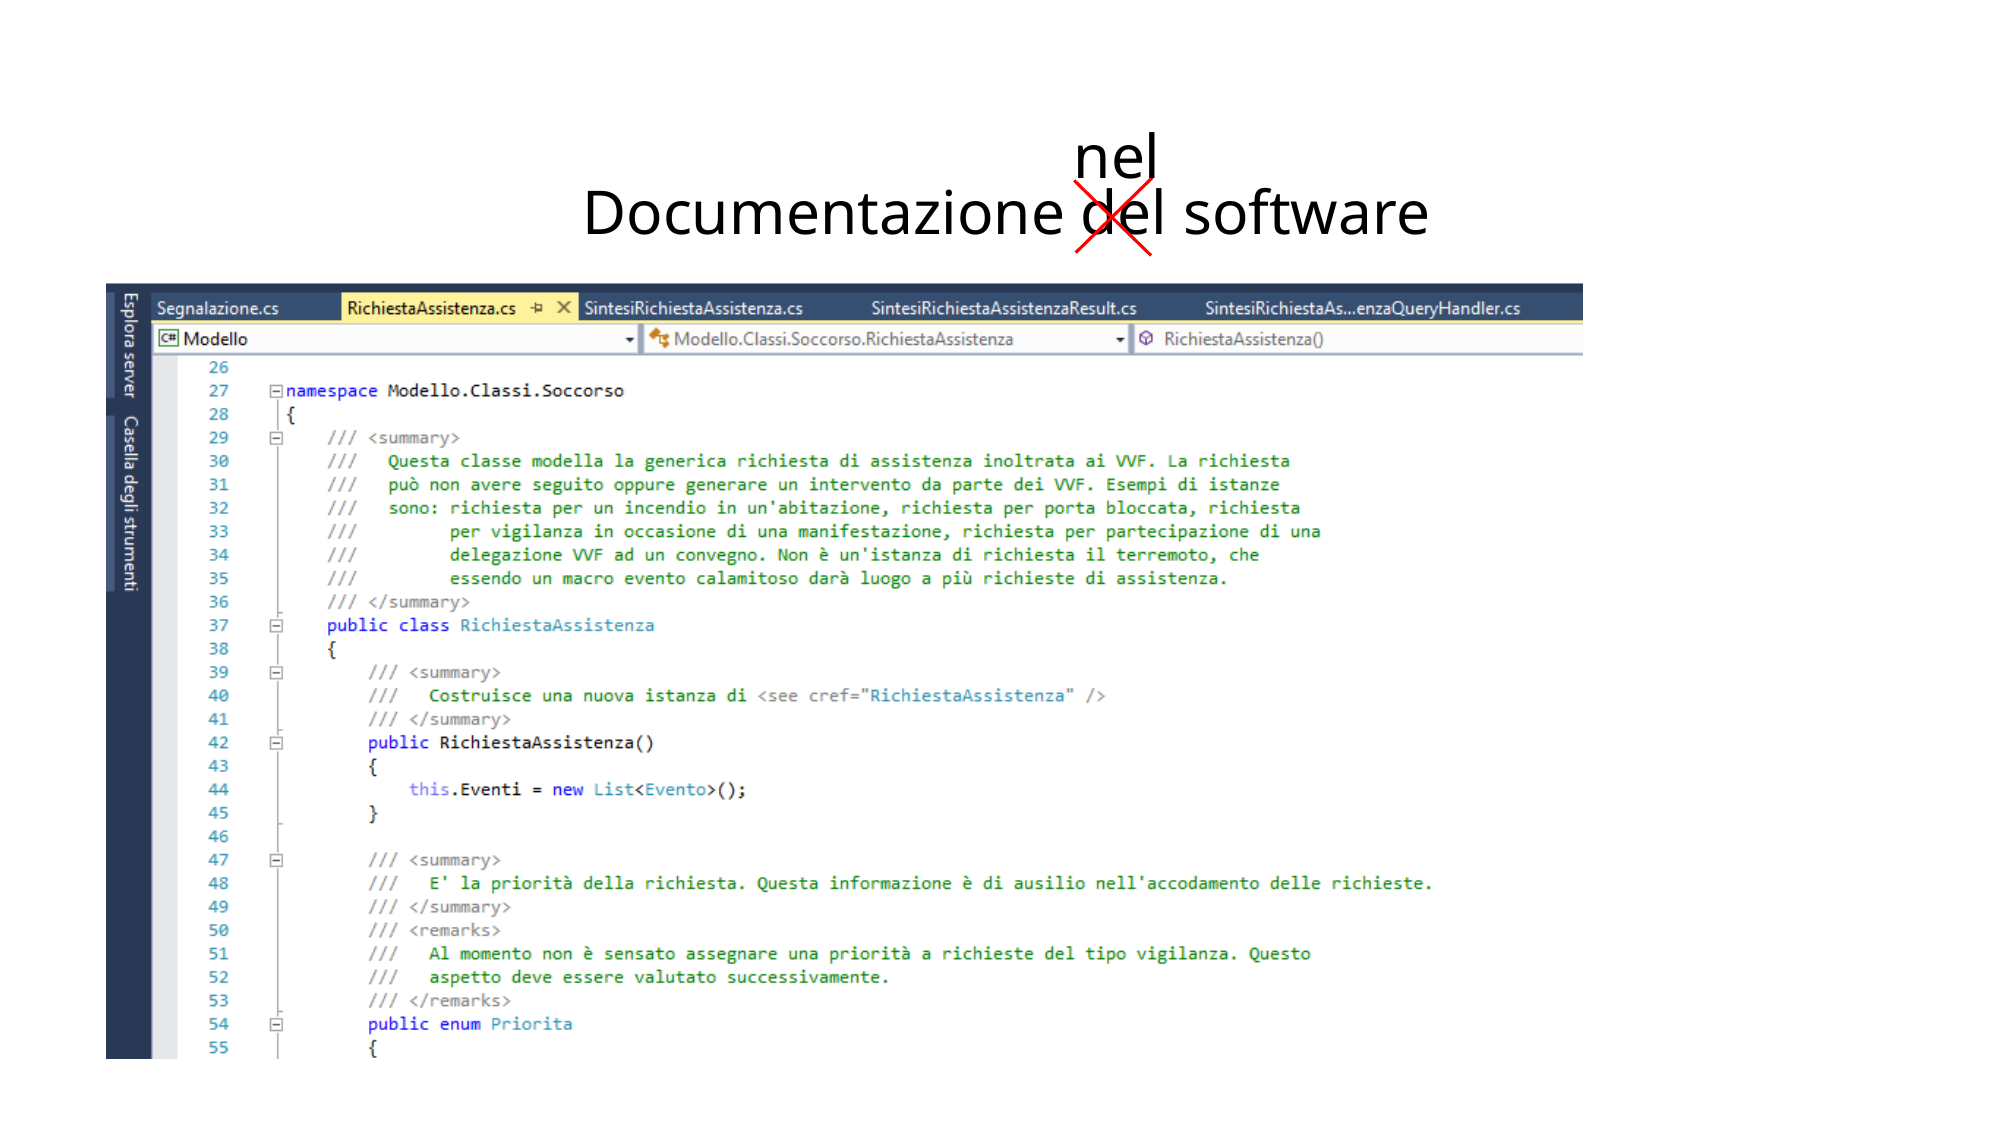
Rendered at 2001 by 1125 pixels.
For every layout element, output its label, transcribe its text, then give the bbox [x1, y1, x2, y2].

text_box Documentazione del software [264, 173, 1148, 256]
text_box Documentazione del software [1115, 173, 1765, 256]
text_box nel [1054, 118, 1180, 201]
picture [106, 283, 1583, 1059]
